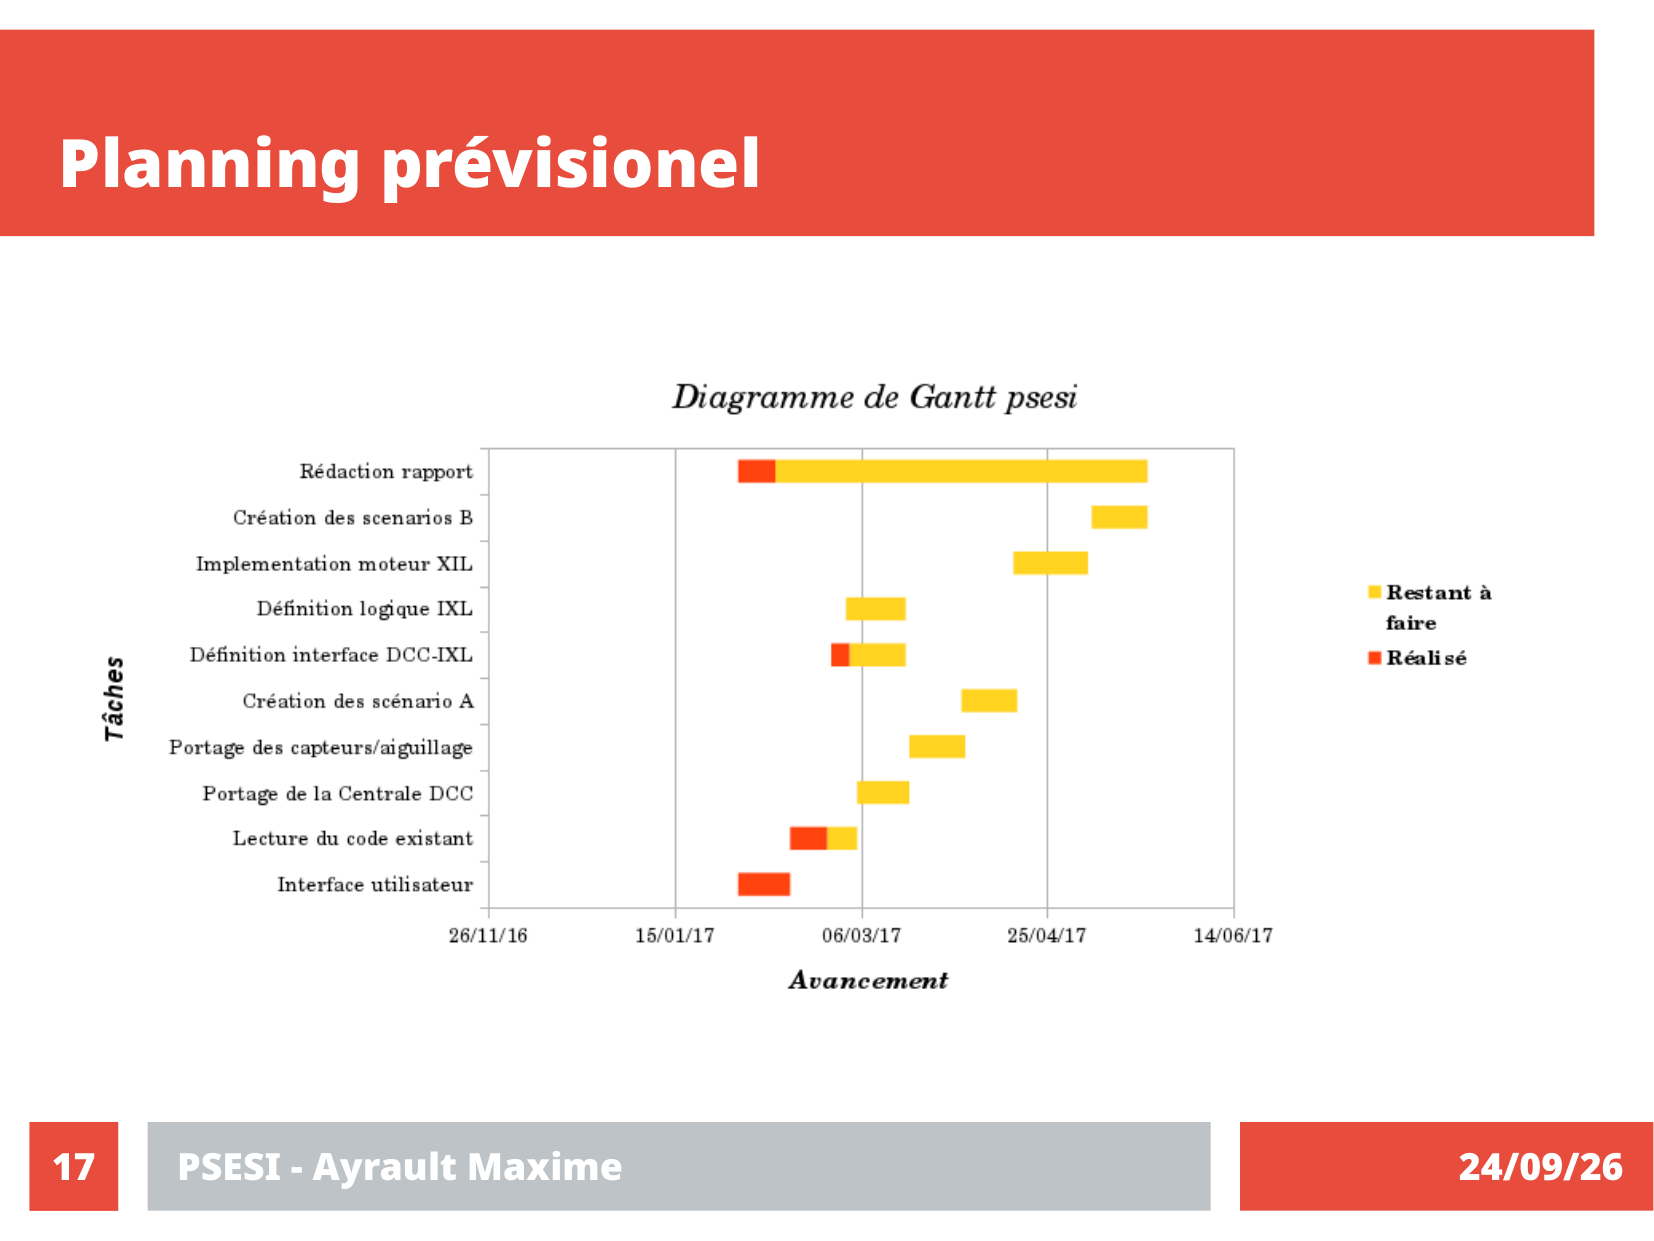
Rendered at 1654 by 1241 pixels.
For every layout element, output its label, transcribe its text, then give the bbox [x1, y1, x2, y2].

picture [0, 354, 1607, 1040]
title Planning prévisionel [59, 59, 1595, 207]
